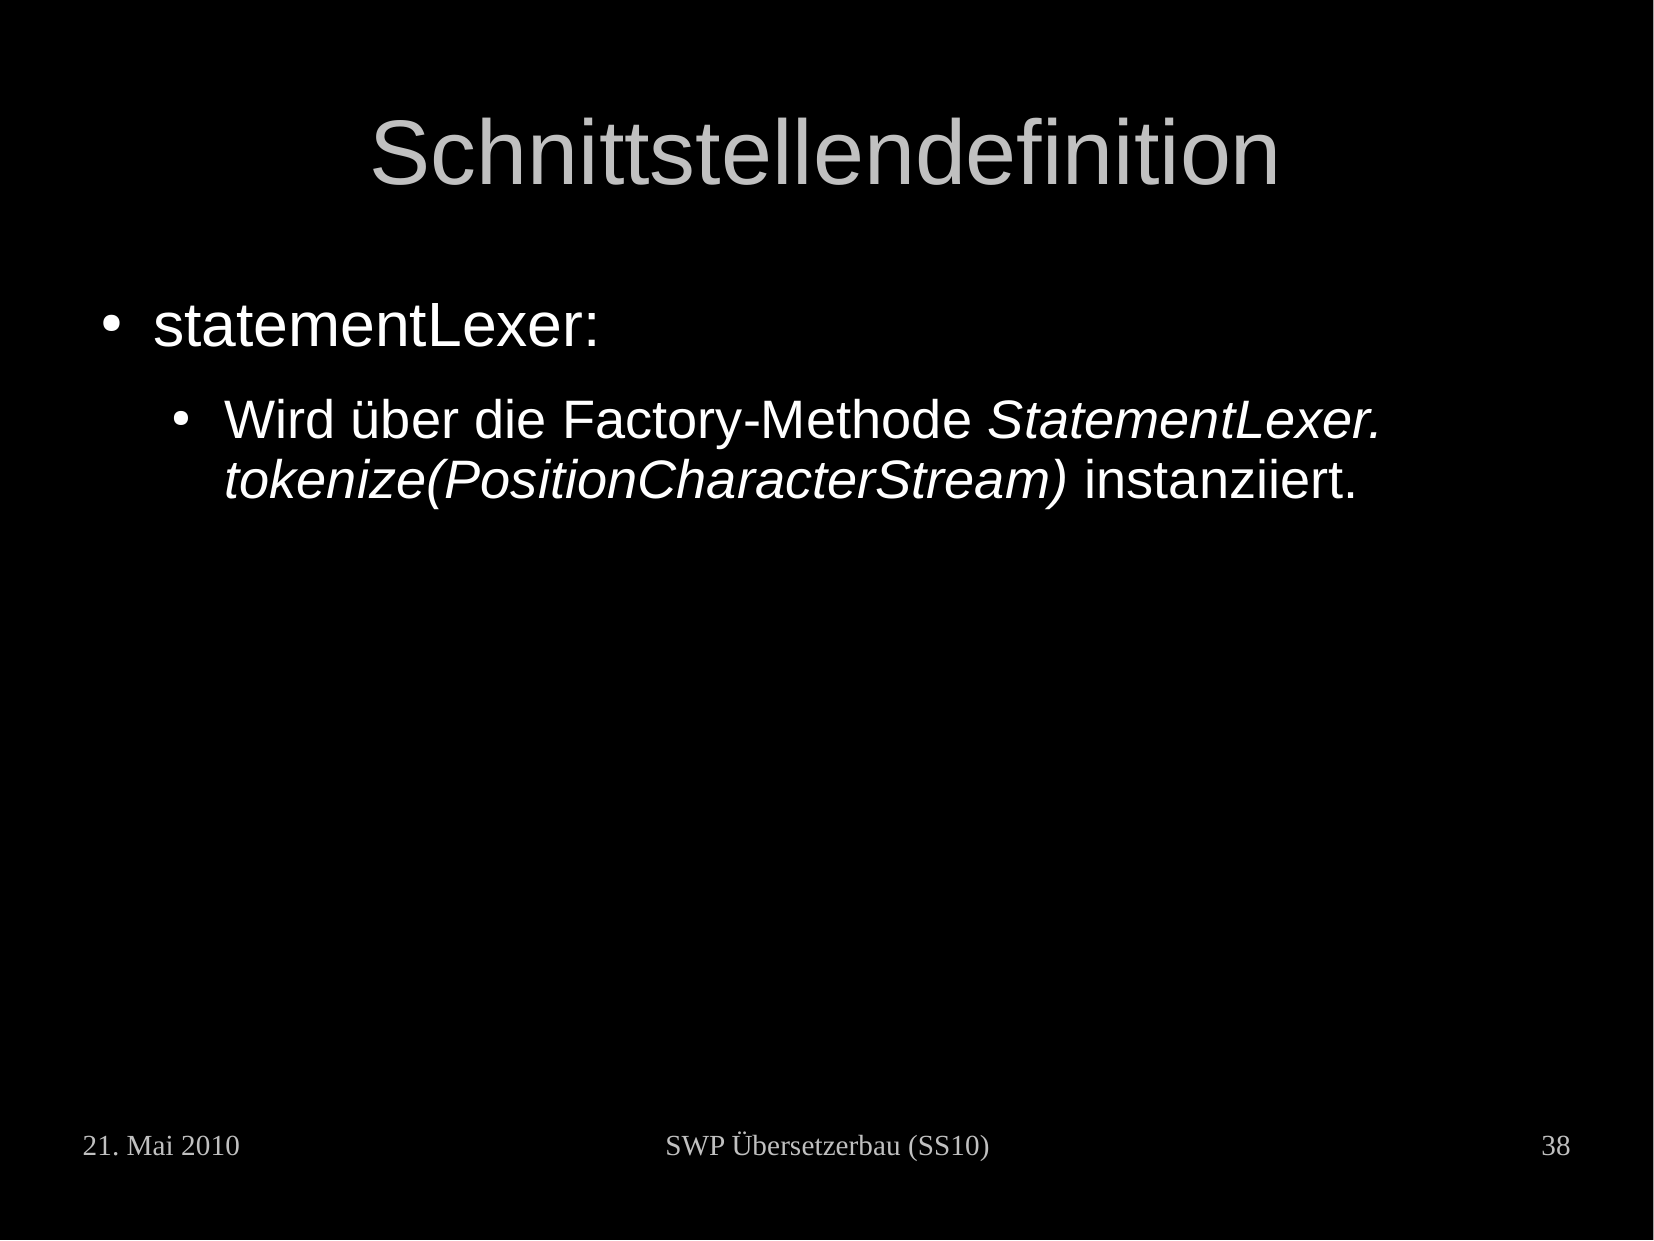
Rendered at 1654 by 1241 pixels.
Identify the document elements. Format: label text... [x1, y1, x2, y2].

title Schnittstellendefinition [82, 49, 1571, 257]
list statementLexer: Wird über die Factory-Methode StatementLexer. tokenize(PositionCharacterStream) instanziiert. [82, 290, 1571, 1109]
